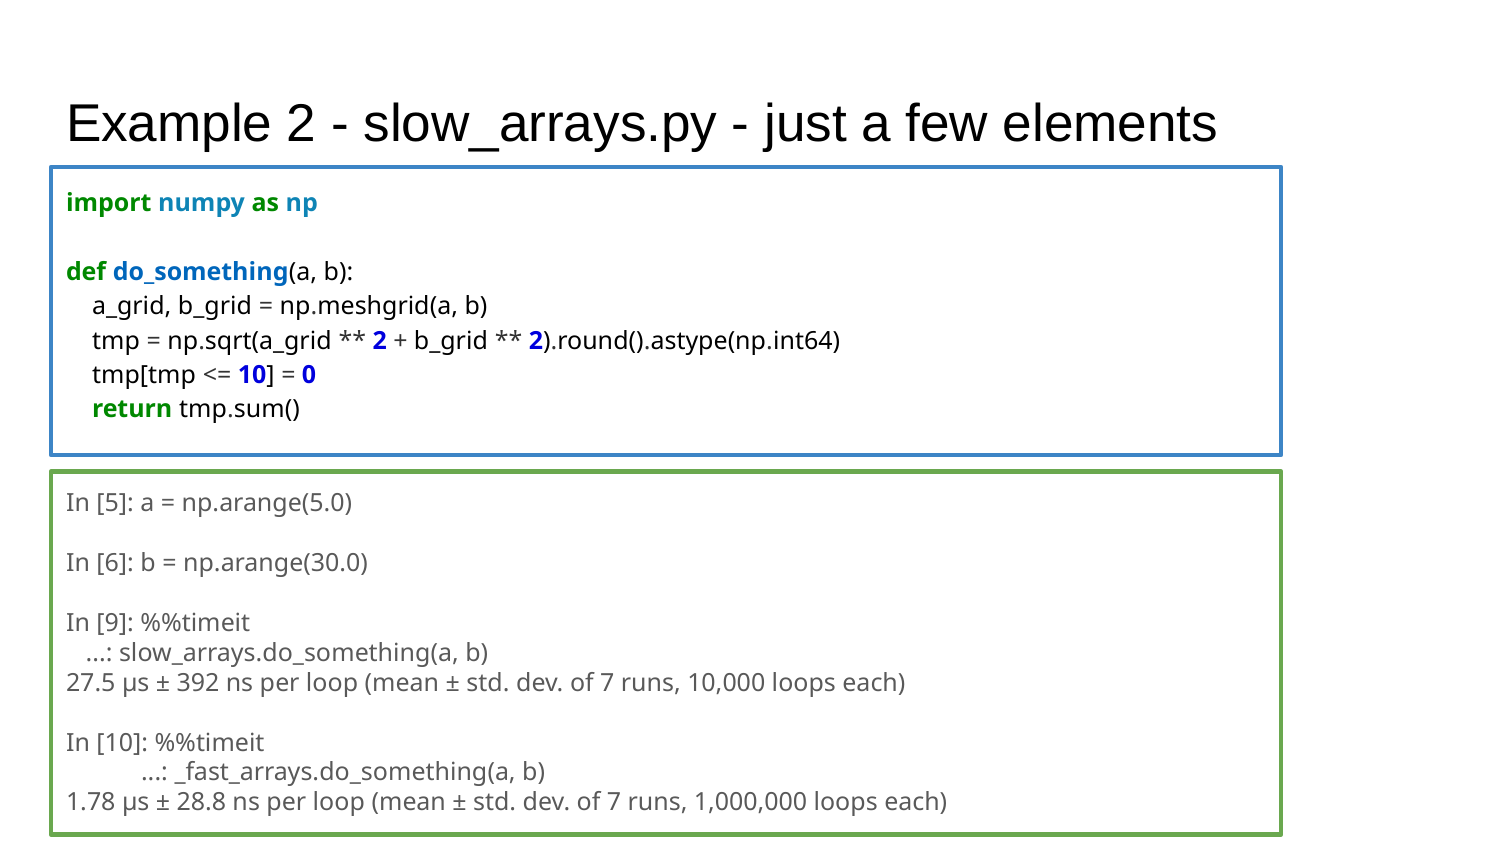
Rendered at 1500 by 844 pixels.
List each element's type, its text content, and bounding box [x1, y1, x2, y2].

title Example 2 - slow_arrays.py - just a few elements [51, 72, 1449, 167]
text_box In [5]: a = np.arange(5.0) In [6]: b = np.arange(30.0) In [9]: %%timeit ...: slow_arrays.do_something(a, b) 27.5 µs ± 392 ns per loop (mean ± std. dev. of 7 runs, 10,000 loops each) In [10]: %%timeit ...: _fast_arrays.do_something(a, b) 1.78 µs ± 28.8 ns per loop (mean ± std. dev. of 7 runs, 1,000,000 loops each) [51, 471, 1281, 835]
list import numpy as np def do_something(a, b): a_grid, b_grid = np.meshgrid(a, b) tmp = np.sqrt(a_grid ** 2 + b_grid ** 2).round().astype(np.int64) tmp[tmp <= 10] = 0 return tmp.sum() [51, 166, 1281, 455]
